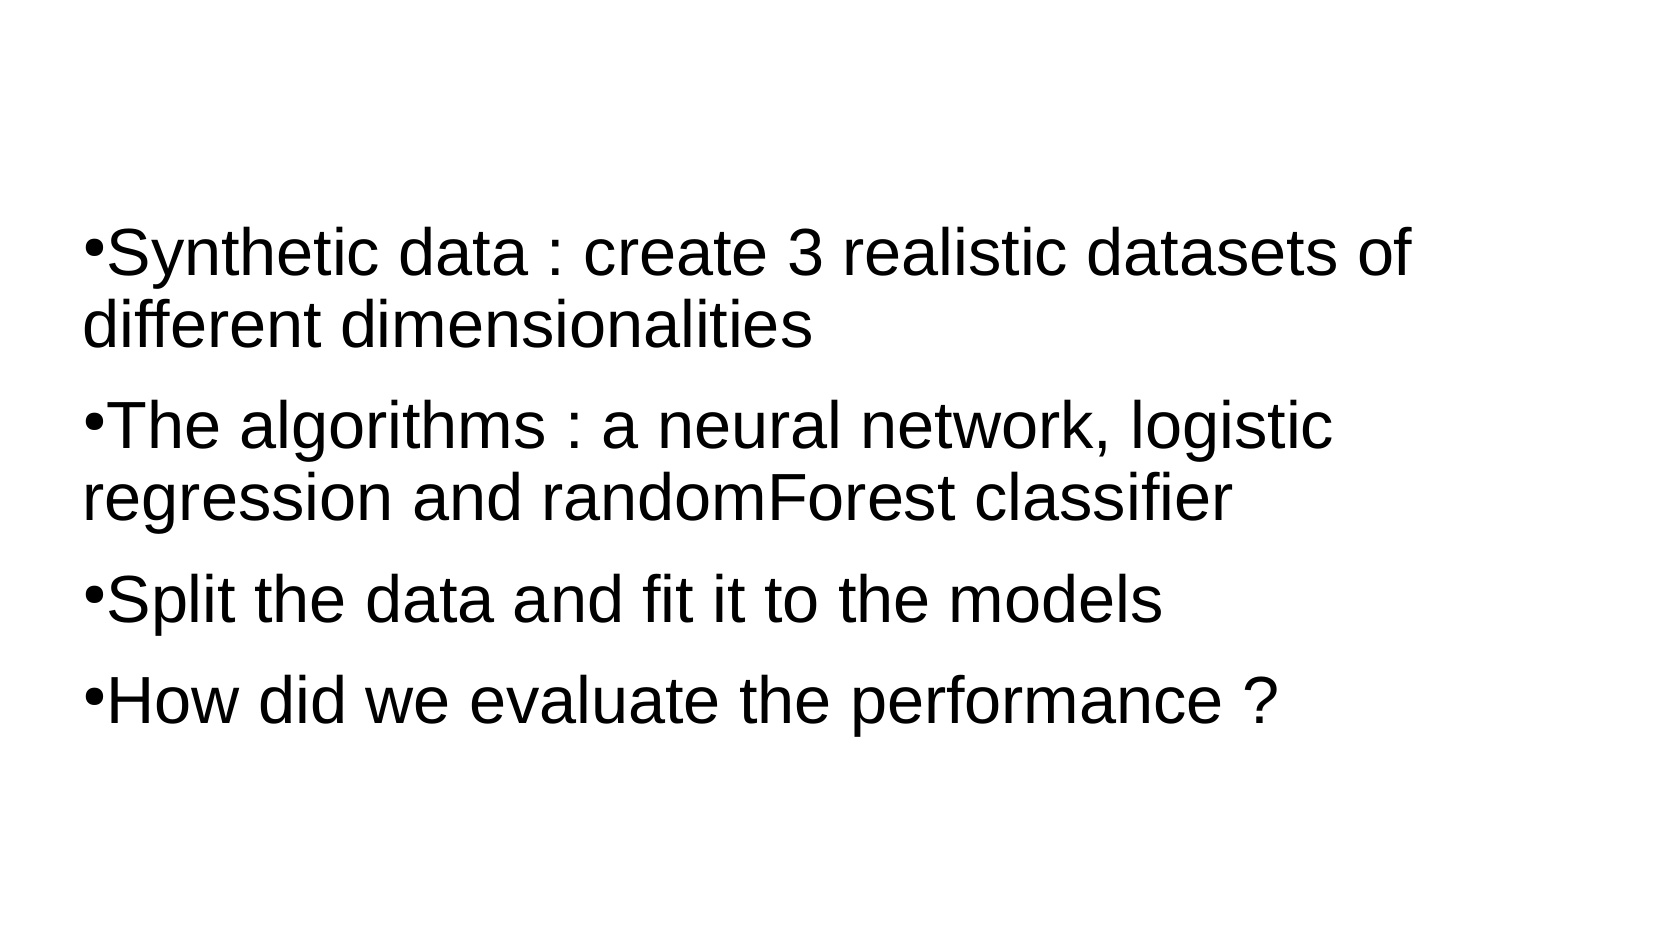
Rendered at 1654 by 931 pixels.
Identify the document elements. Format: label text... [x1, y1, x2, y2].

list Synthetic data : create 3 realistic datasets of different dimensionalities The algorithms : a neural network, logistic regression and randomForest classifier Split the data and fit it to the models How did we evaluate the performance ? [82, 217, 1571, 758]
